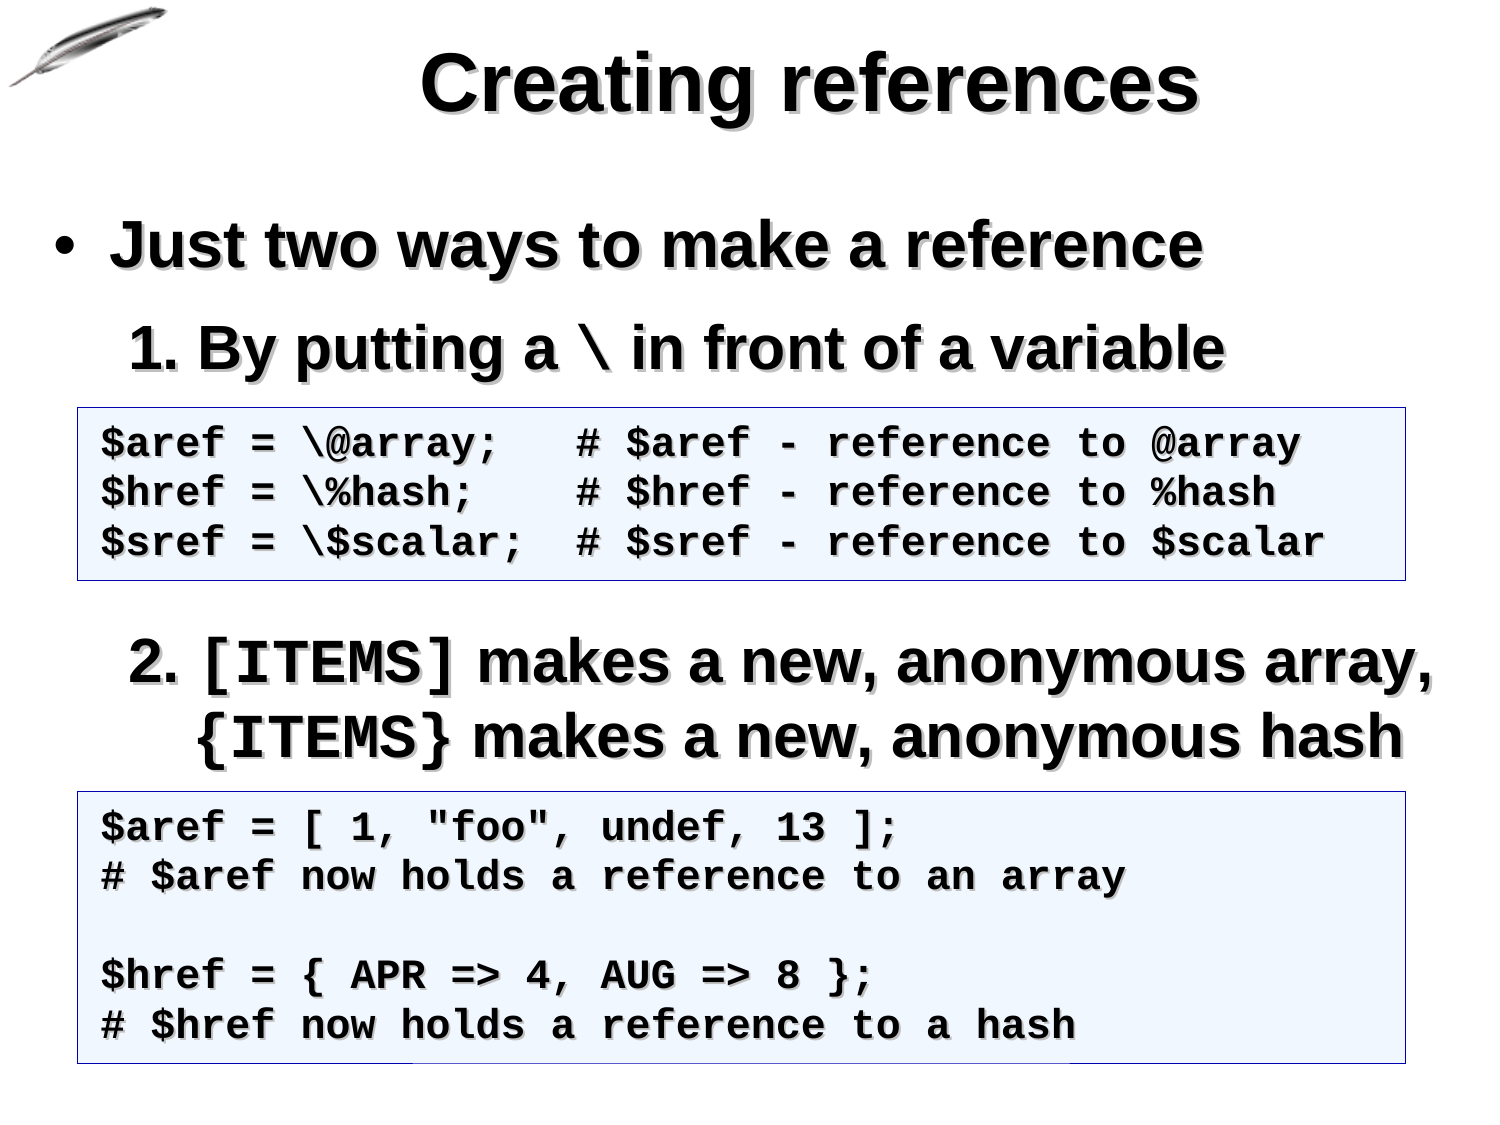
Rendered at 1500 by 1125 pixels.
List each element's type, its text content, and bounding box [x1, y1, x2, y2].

text_box $aref = [ 1, "foo", undef, 13 ]; # $aref now holds a reference to an array $href = { APR => 4, AUG => 8 }; # $href now holds a reference to a hash [76, 791, 1406, 1063]
picture [5, 5, 173, 89]
list Just two ways to make a reference By putting a \ in front of a variable [ITEMS] makes a new, anonymous array, {ITEMS} makes a new, anonymous hash [53, 207, 1447, 1084]
text_box $aref = \@array; # $aref - reference to @array $href = \%hash; # $href - reference to %hash $sref = \$scalar; # $sref - reference to $scalar [76, 407, 1406, 580]
title Creating references [419, 0, 1459, 176]
